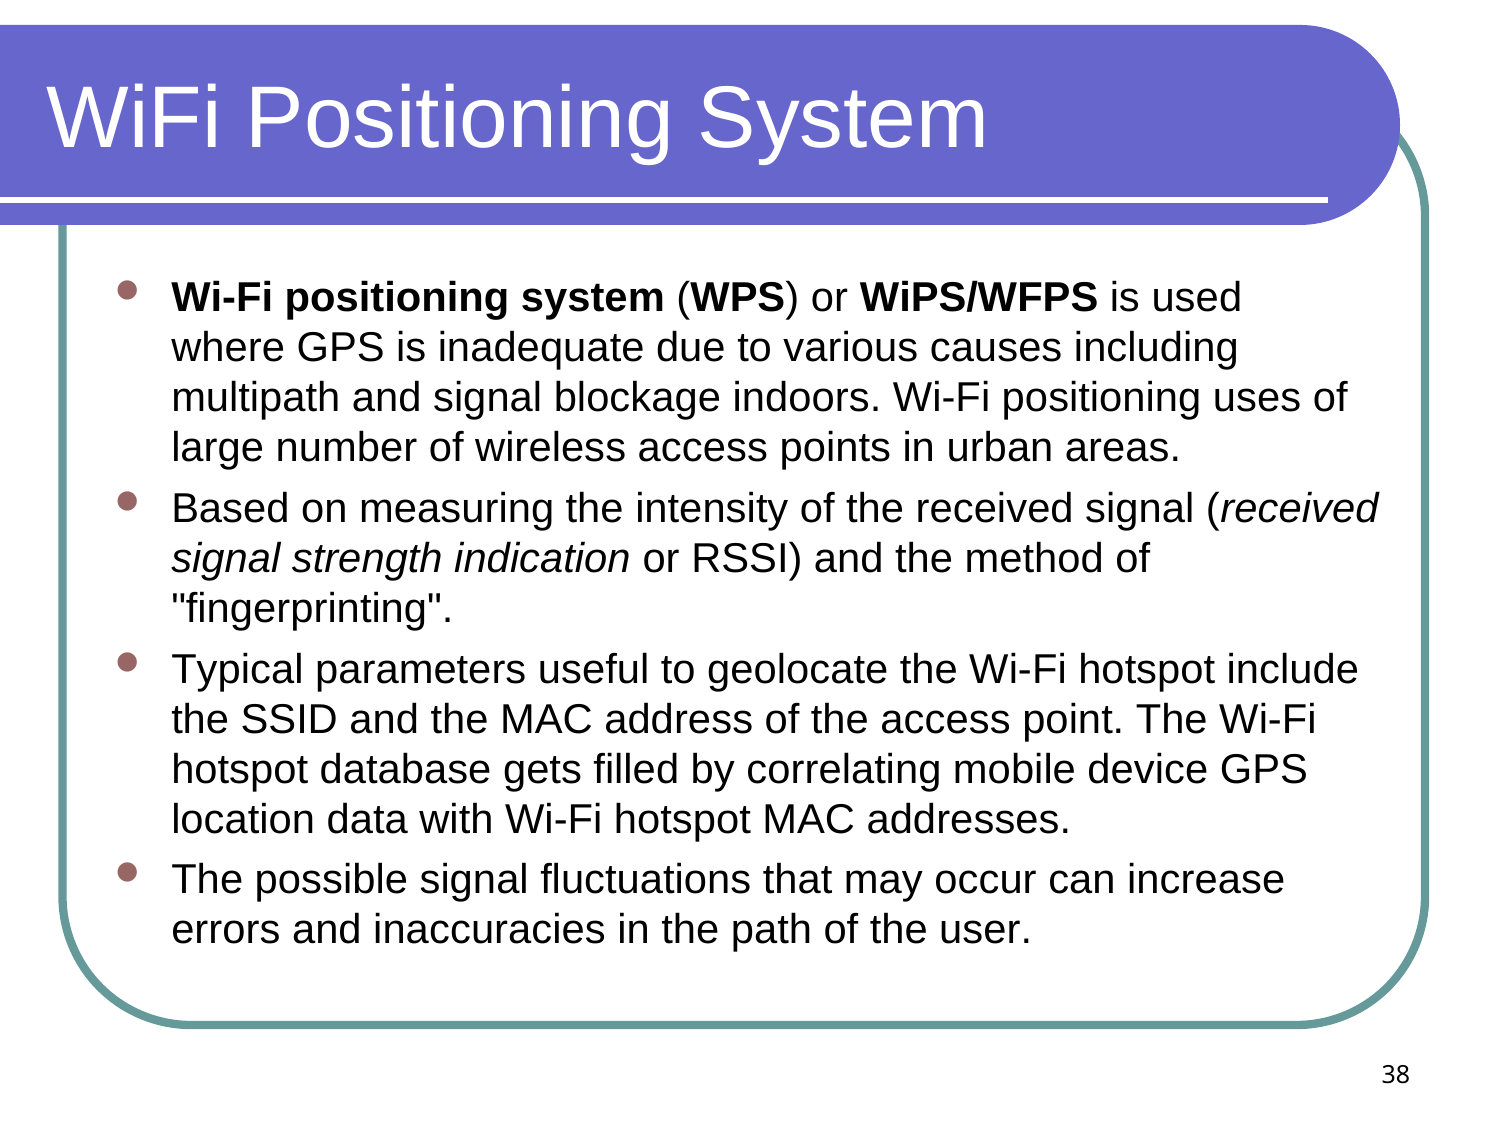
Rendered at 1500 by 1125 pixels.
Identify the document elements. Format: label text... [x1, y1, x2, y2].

title WiFi Positioning System [31, 37, 1347, 188]
text_box <number> [1074, 1025, 1426, 1101]
list Wi-Fi positioning system (WPS) or WiPS/WFPS is used where GPS is inadequate due to various causes including multipath and signal blockage indoors. Wi-Fi positioning uses of large number of wireless access points in urban areas. Based on measuring the intensity of the received signal (received signal strength indication or RSSI) and the method of "fingerprinting". Typical parameters useful to geolocate the Wi-Fi hotspot include the SSID and the MAC address of the access point. The Wi-Fi hotspot database gets filled by correlating mobile device GPS location data with Wi-Fi hotspot MAC addresses. The possible signal fluctuations that may occur can increase errors and inaccuracies in the path of the user. [99, 262, 1401, 988]
